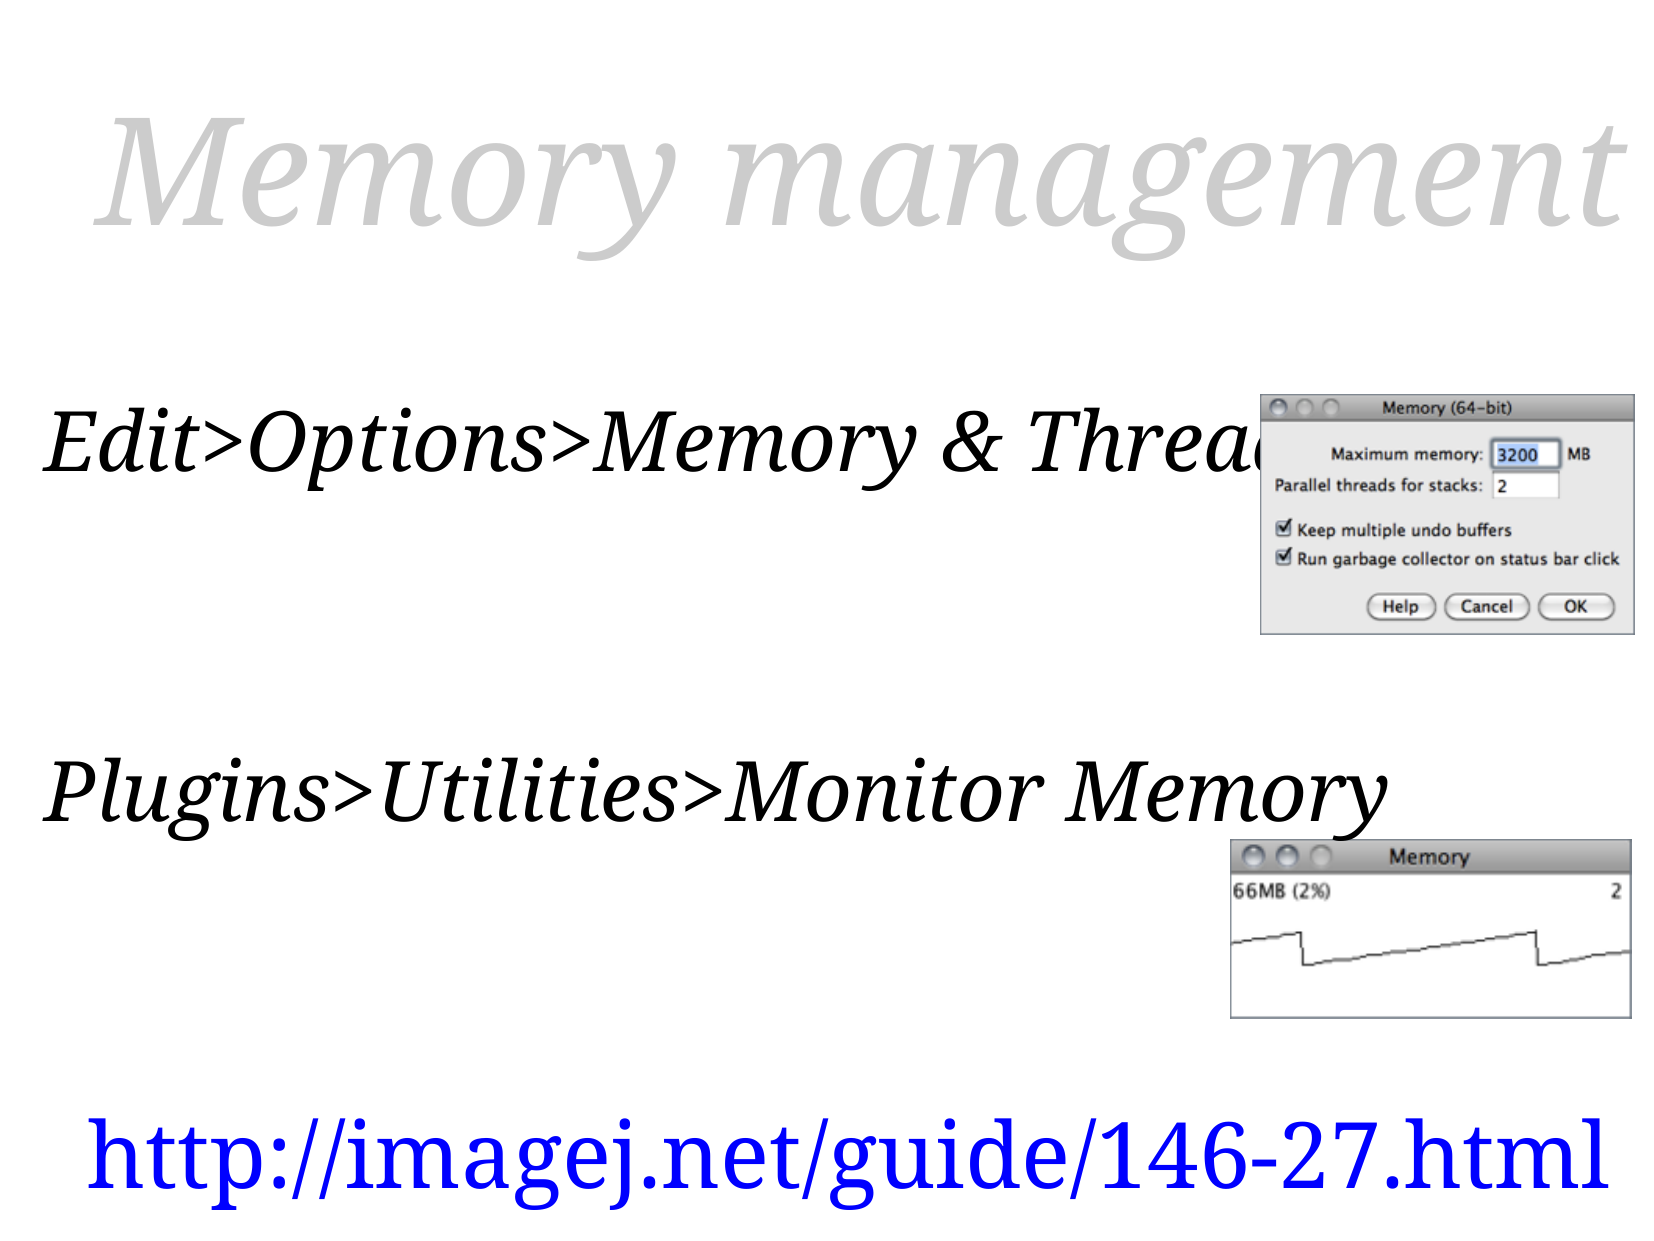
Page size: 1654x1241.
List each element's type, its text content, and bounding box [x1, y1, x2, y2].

picture [1230, 839, 1632, 1019]
text_box Edit>Options>Memory & Threads [30, 375, 1603, 483]
picture [1260, 394, 1635, 635]
text_box http://imagej.net/guide/146-27.html [51, 1083, 1627, 1200]
text_box Memory management [81, 57, 1654, 239]
text_box Plugins>Utilities>Monitor Memory [30, 724, 1603, 833]
